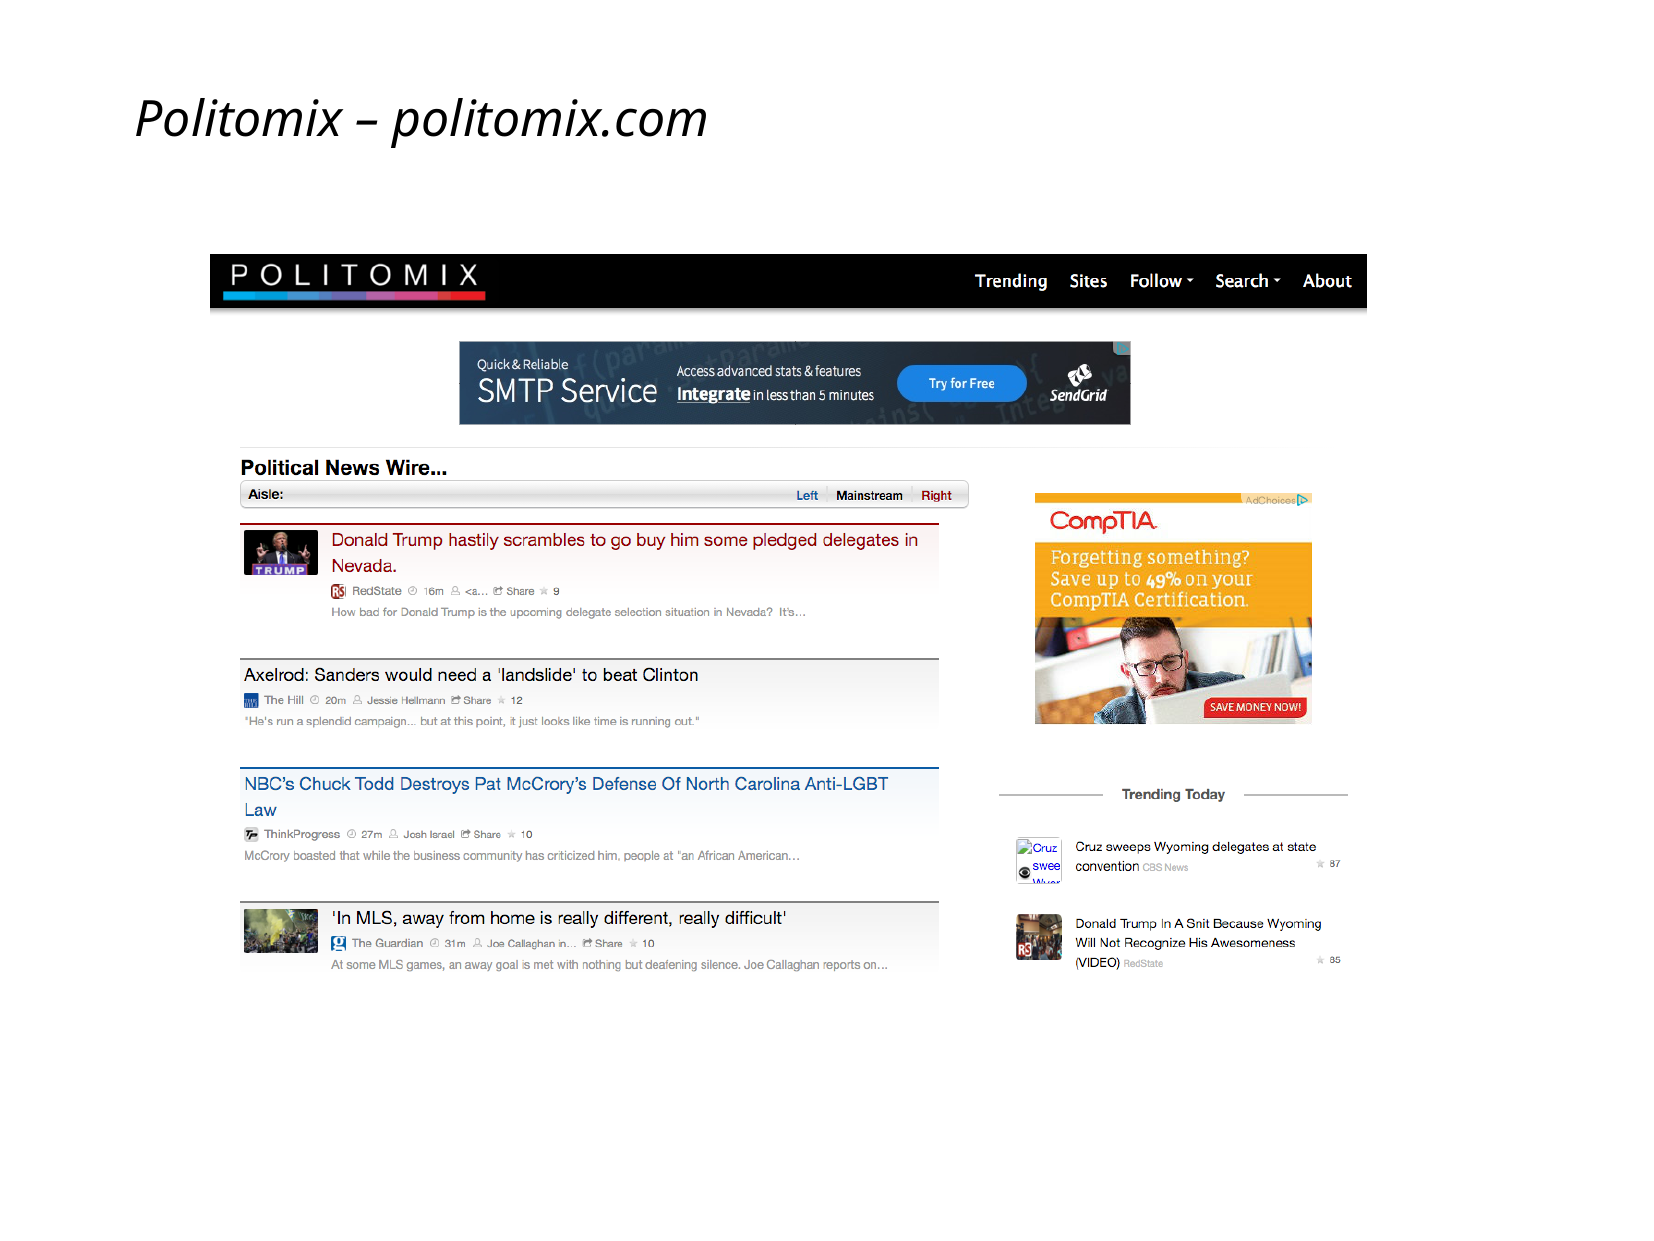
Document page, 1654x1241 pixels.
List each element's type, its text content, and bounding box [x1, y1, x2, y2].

text_box Politomix – politomix.com [120, 75, 1501, 155]
picture [210, 254, 1367, 984]
